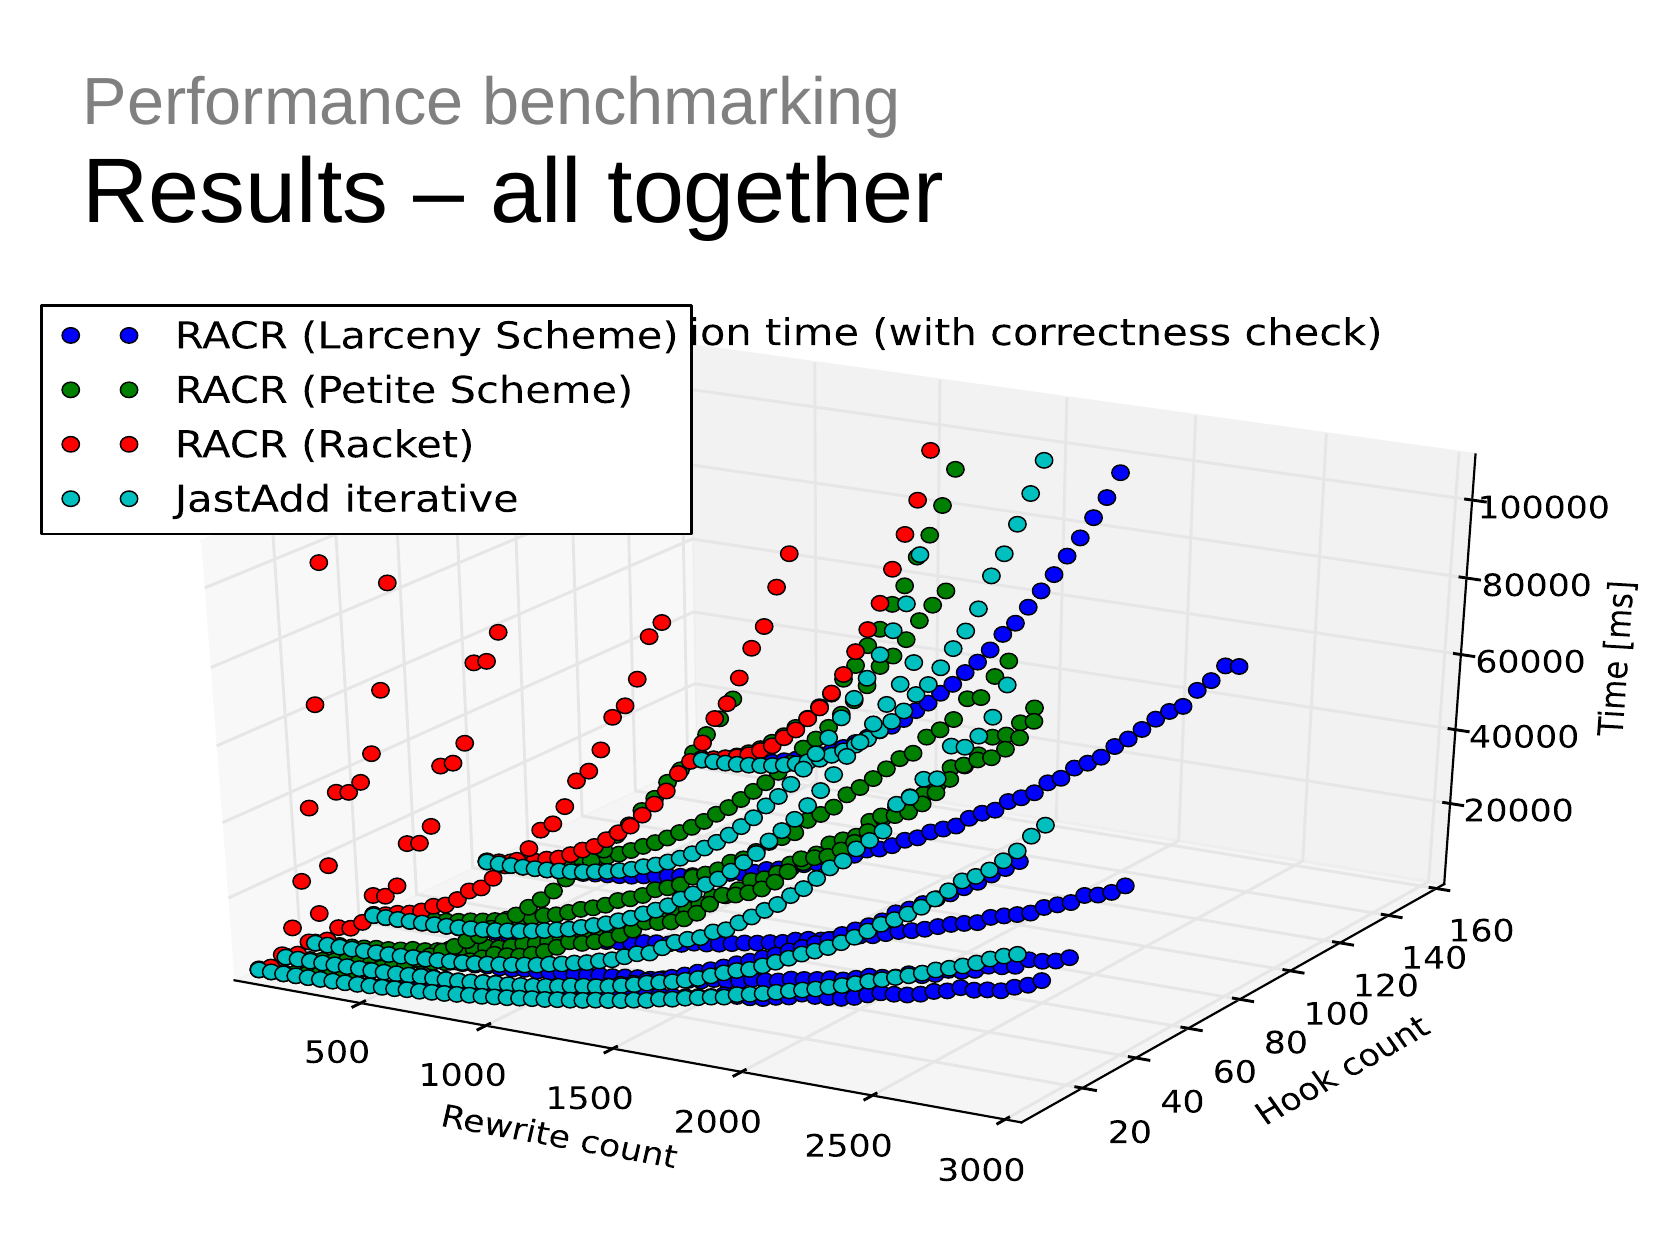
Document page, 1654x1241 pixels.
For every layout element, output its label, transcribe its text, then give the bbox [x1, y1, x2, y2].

title Performance benchmarking Results – all together [82, 49, 1571, 257]
picture [0, 268, 1654, 1193]
